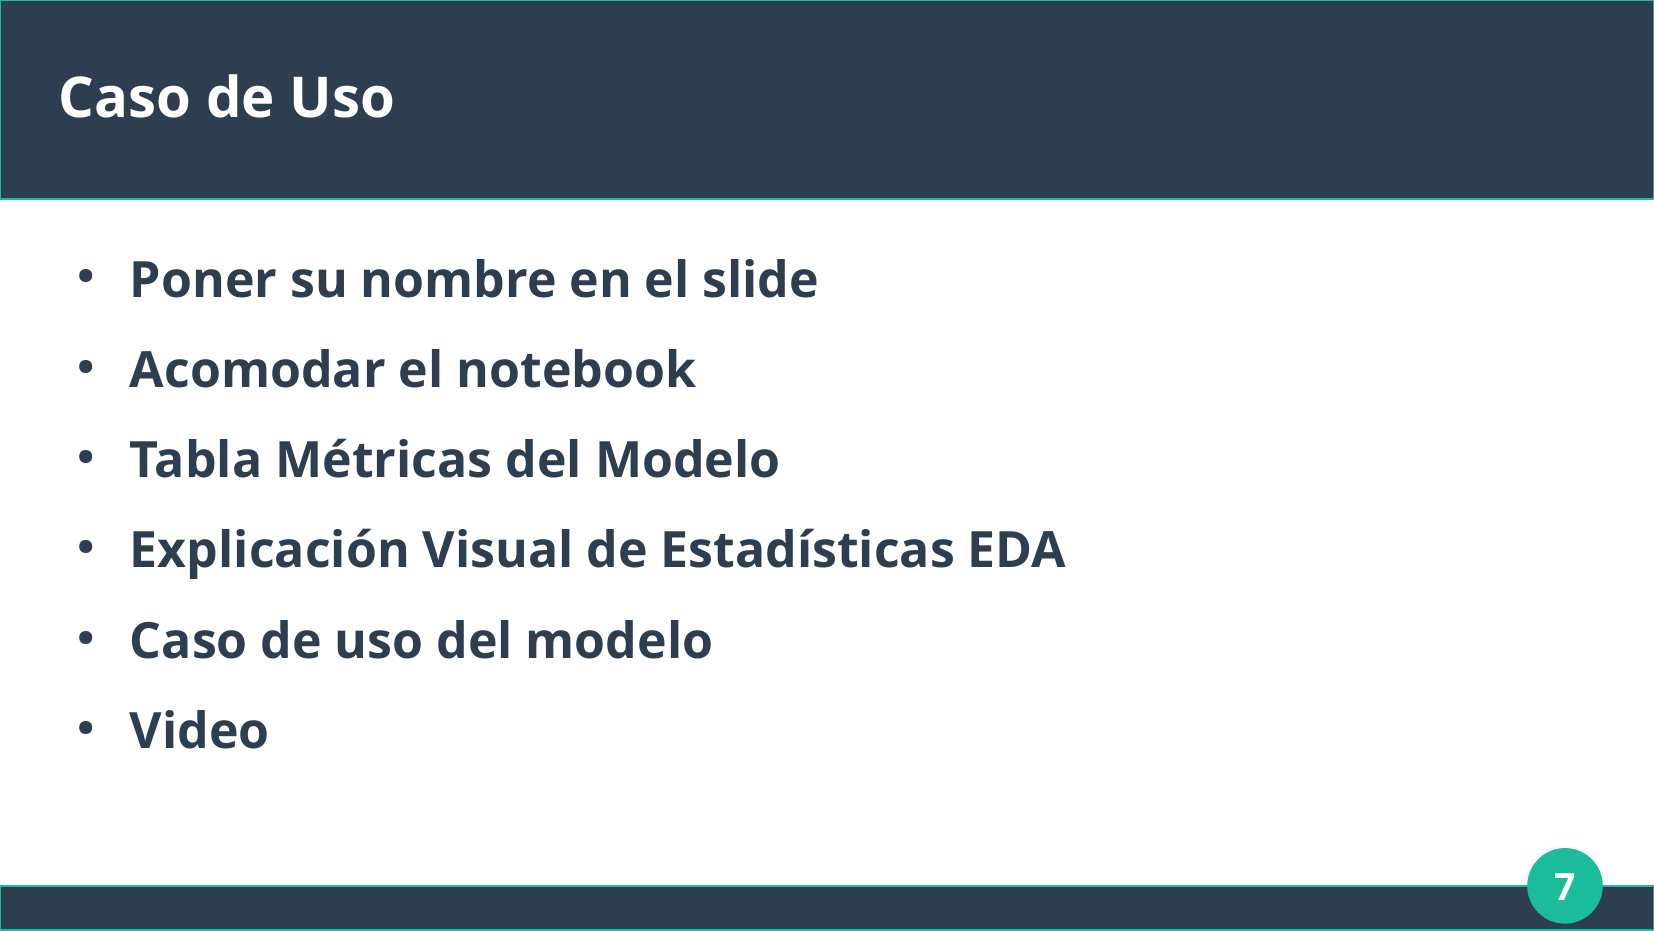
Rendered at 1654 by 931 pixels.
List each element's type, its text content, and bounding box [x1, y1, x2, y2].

list Poner su nombre en el slide Acomodar el notebook Tabla Métricas del Modelo Explicación Visual de Estadísticas EDA Caso de uso del modelo Video [59, 243, 1595, 864]
title Caso de Uso [59, 37, 1595, 155]
